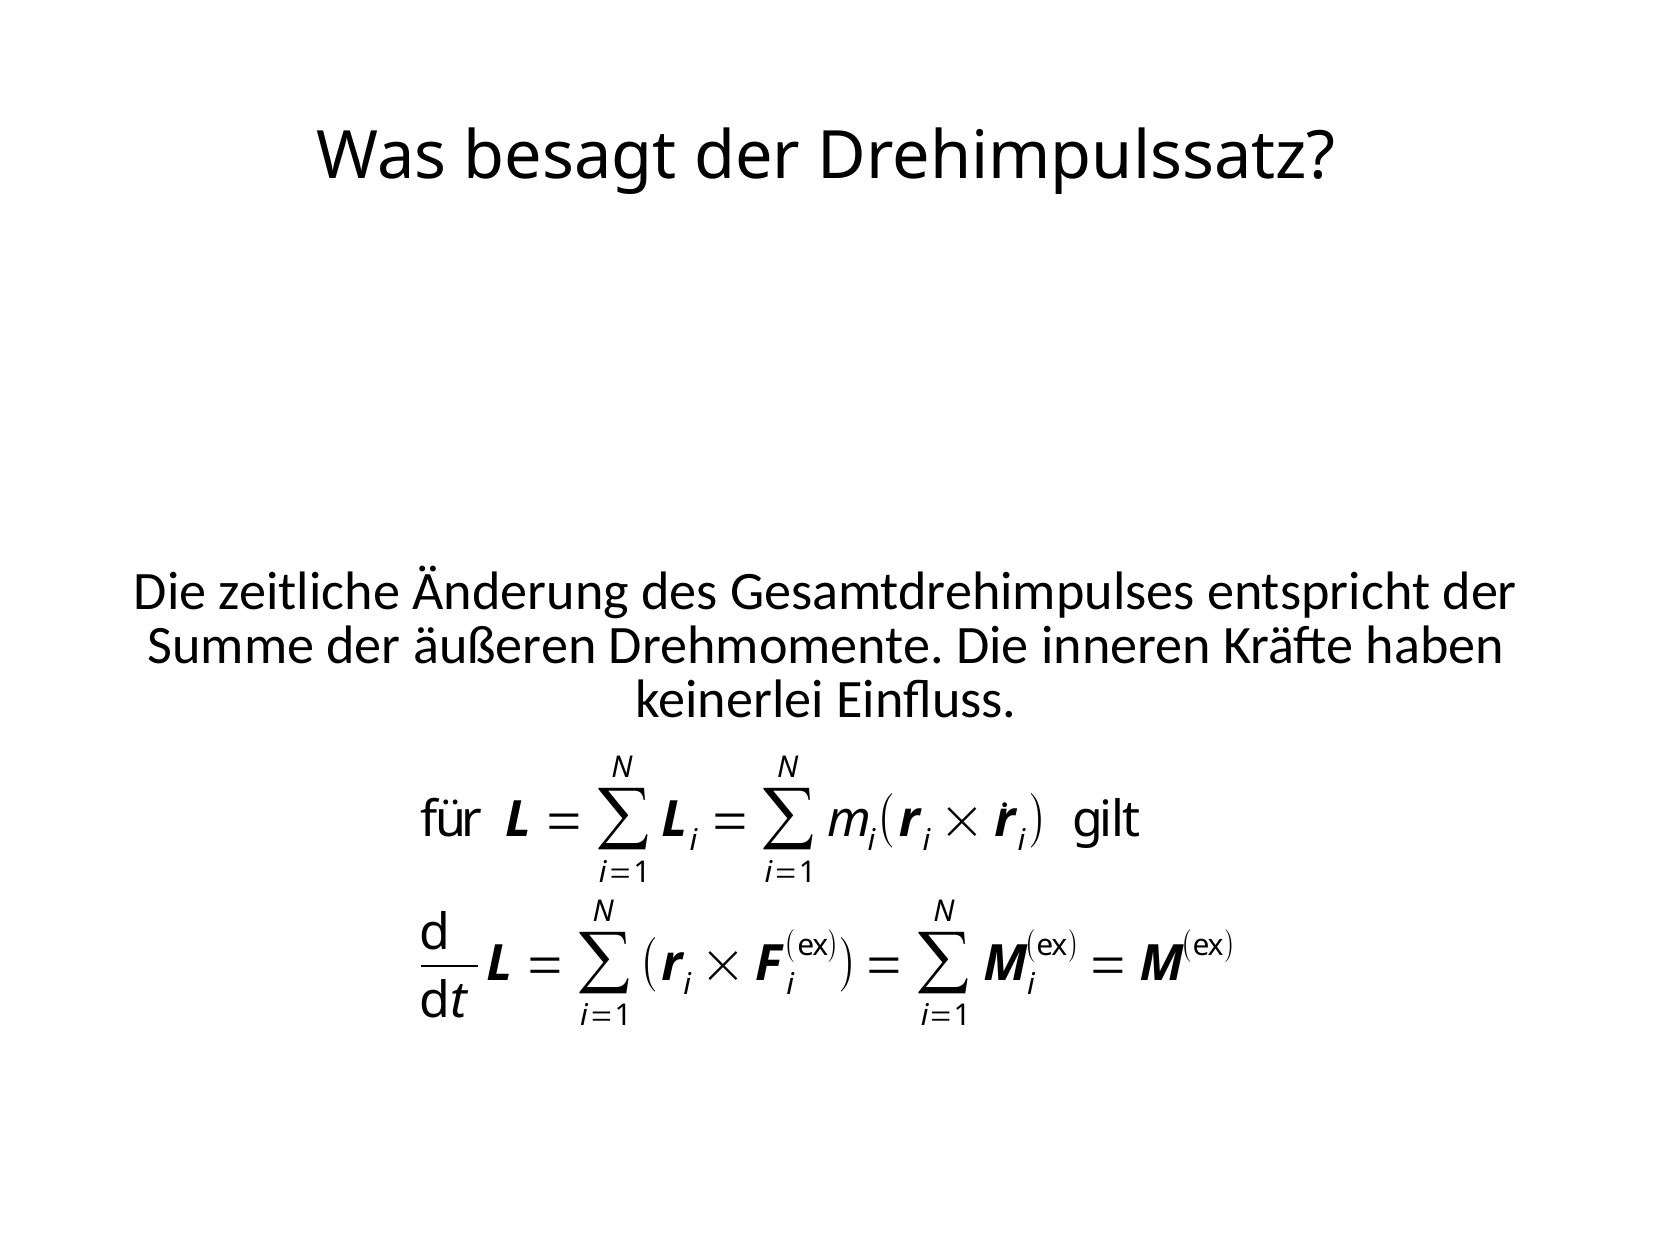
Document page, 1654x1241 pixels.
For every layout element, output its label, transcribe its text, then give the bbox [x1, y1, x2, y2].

title Was besagt der Drehimpulssatz? [82, 49, 1571, 257]
subtitle Die zeitliche Änderung des Gesamtdrehimpulses entspricht der Summe der äußeren Drehmomente. Die inneren Kräfte haben keinerlei Einfluss. [82, 290, 1571, 1010]
chart [413, 749, 1241, 1035]
